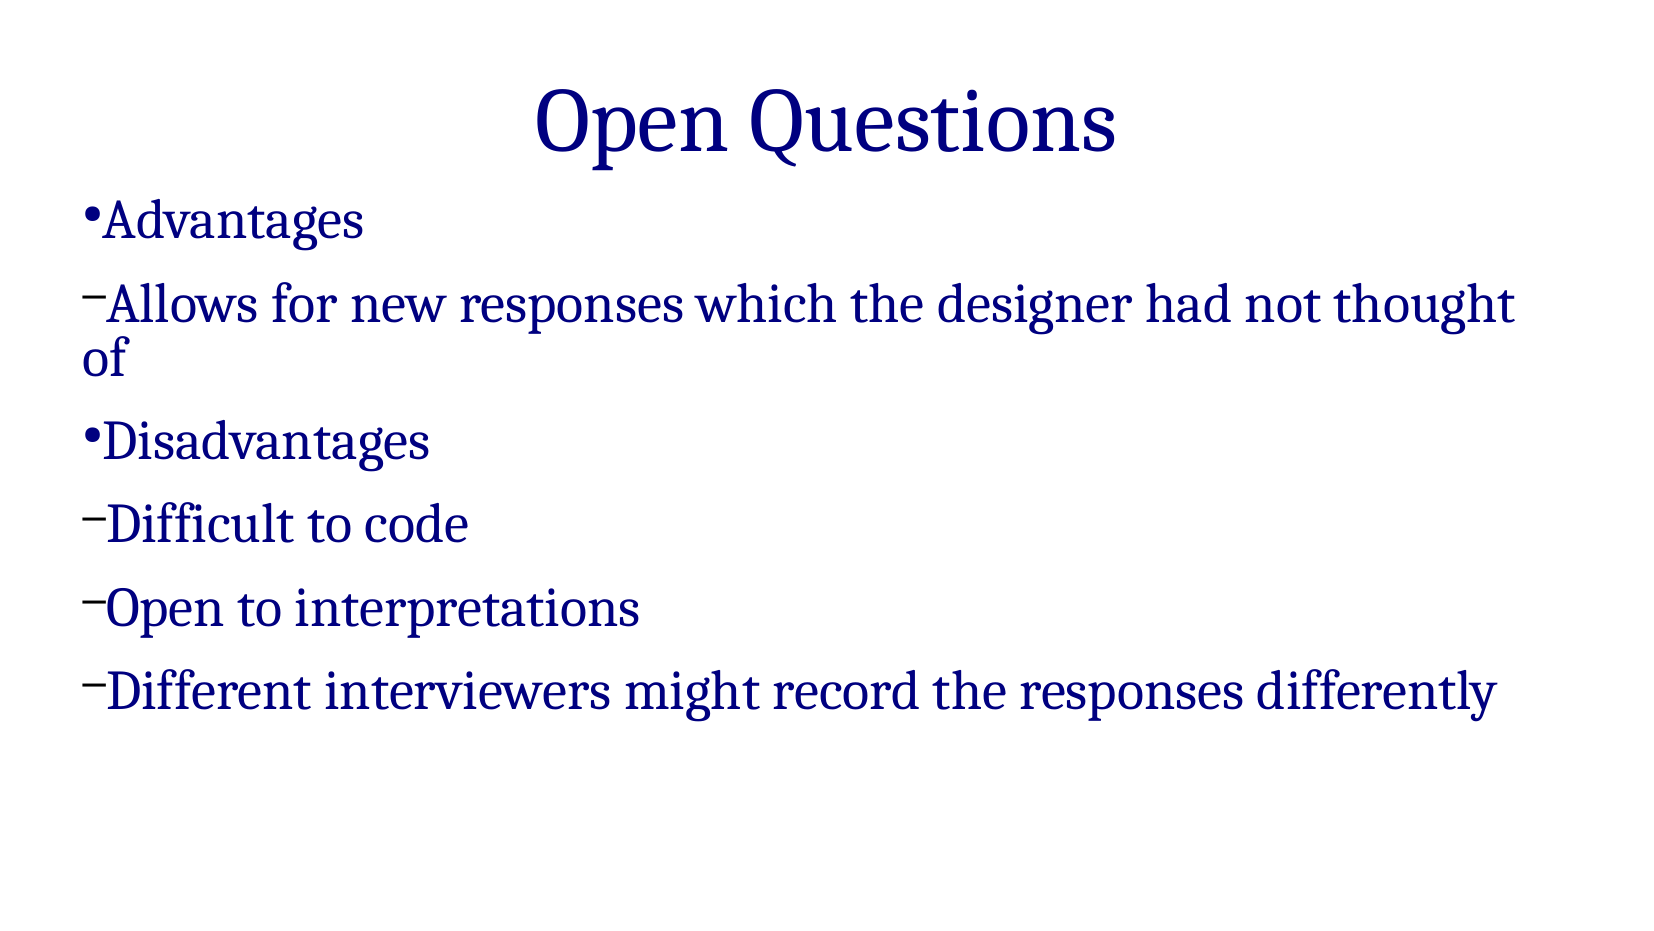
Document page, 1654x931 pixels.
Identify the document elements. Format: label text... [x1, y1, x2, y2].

title Open Questions [82, 37, 1571, 193]
list Advantages Allows for new responses which the designer had not thought of Disadvantages Difficult to code Open to interpretations Different interviewers might record the responses differently [82, 195, 1571, 735]
